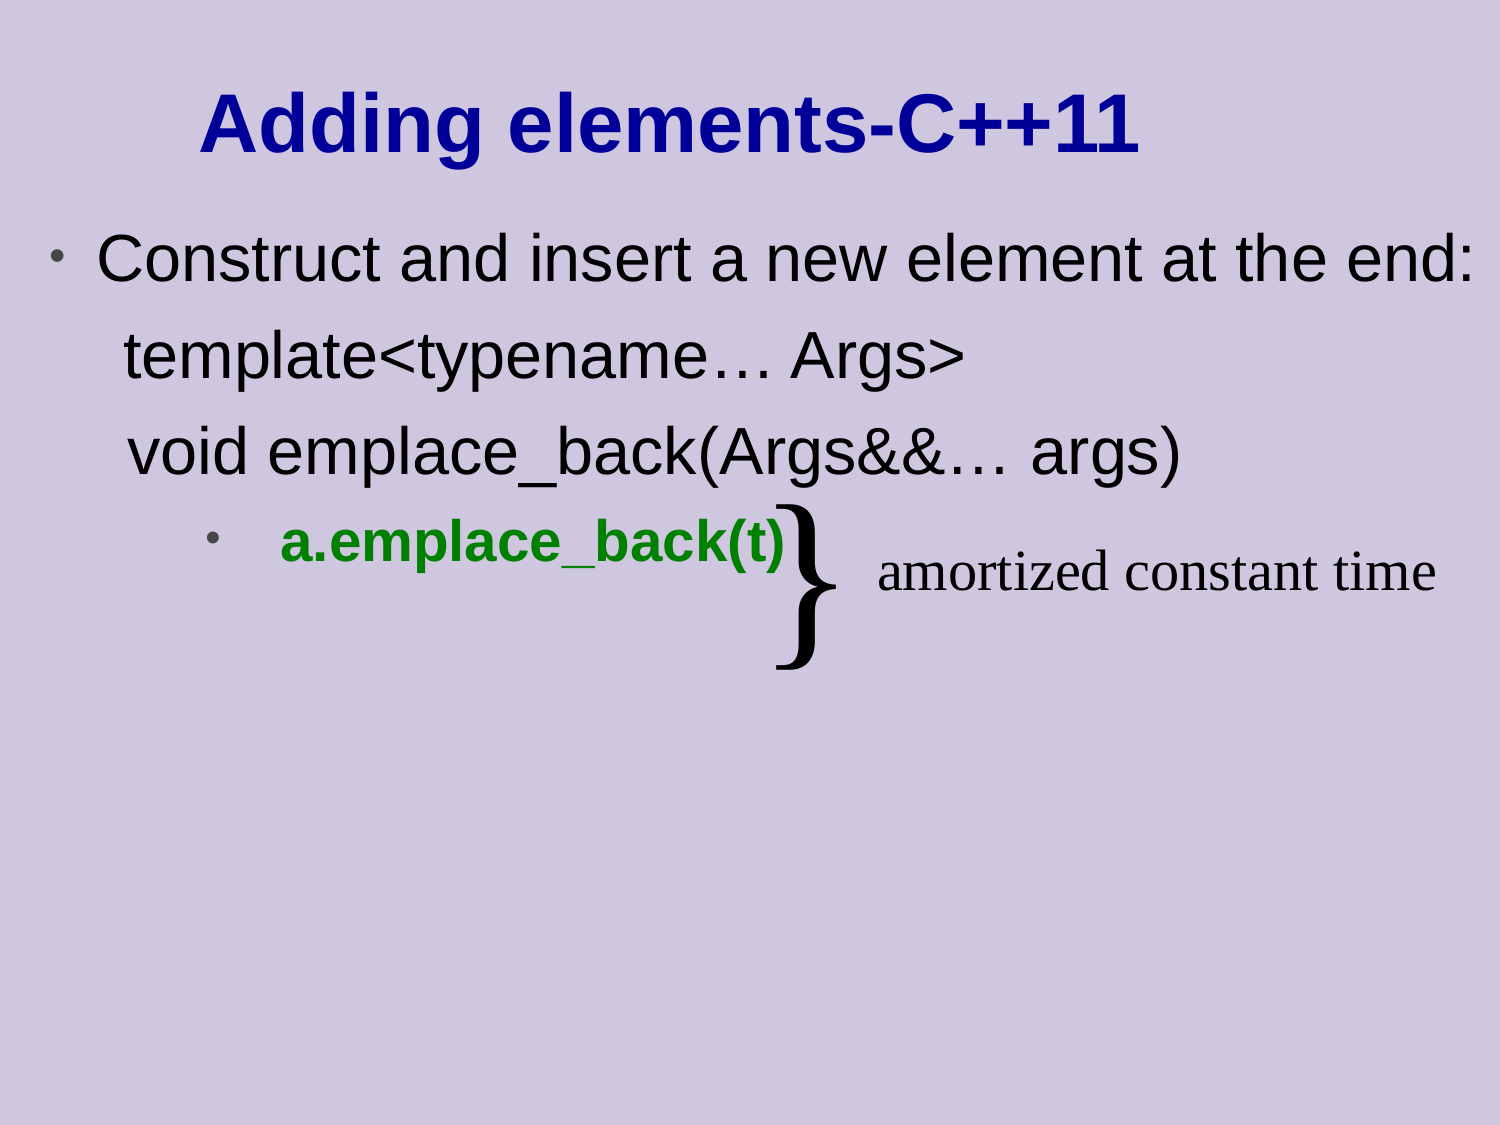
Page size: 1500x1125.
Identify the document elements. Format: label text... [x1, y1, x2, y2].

list Construct and insert a new element at the end: template<typename… Args> void emplace_back(Args&&… args) a.emplace_back(t) [49, 215, 1500, 1040]
title Adding elements-C++11 [198, 32, 1468, 206]
text_box amortized constant time [862, 525, 1500, 610]
text_box } [712, 436, 869, 692]
